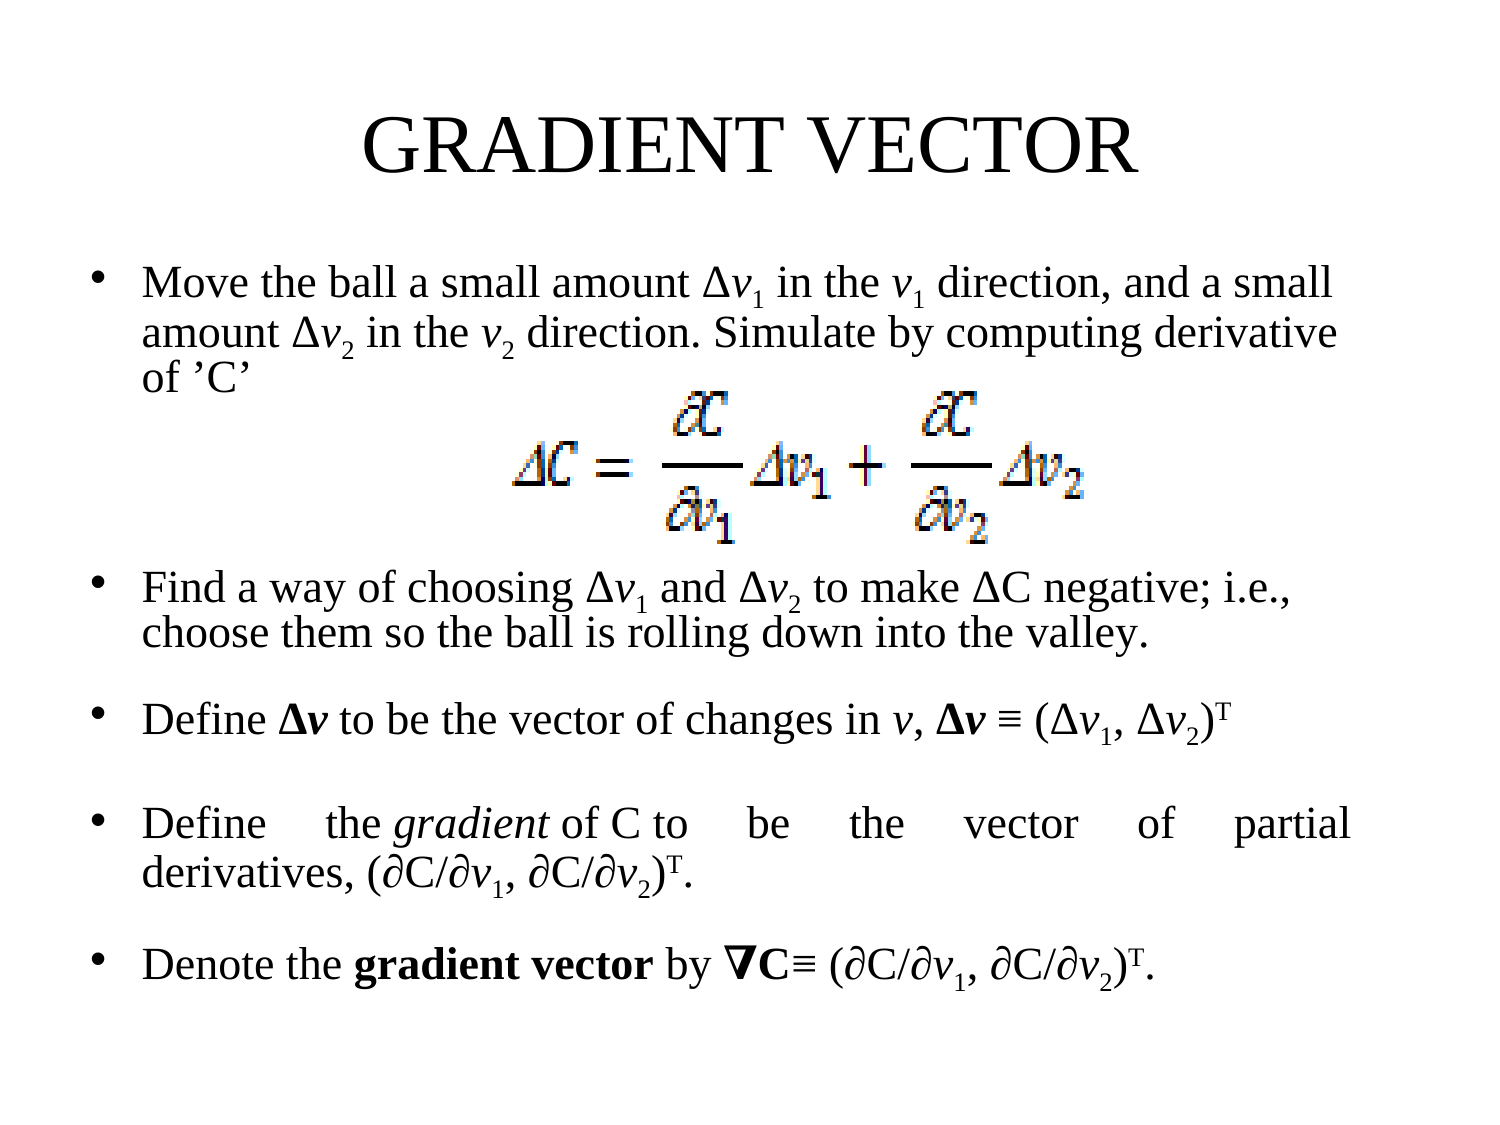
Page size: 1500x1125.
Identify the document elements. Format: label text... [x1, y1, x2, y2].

list Move the ball a small amount Δv1 in the v1 direction, and a small amount Δv2 in the v2 direction. Simulate by computing derivative of ’C’ Find a way of choosing Δv1 and Δv2 to make ΔC negative; i.e., choose them so the ball is rolling down into the valley. Define Δv to be the vector of changes in v, Δv ≡ (Δv1, Δv2)T Define the gradient of C to be the vector of partial derivatives, (∂C/∂v1, ∂C/∂v2)T. Denote the gradient vector by ∇C≡ (∂C/∂v1, ∂C/∂v2)T. [75, 249, 1426, 1005]
title GRADIENT VECTOR [75, 45, 1426, 233]
picture [512, 387, 1088, 563]
